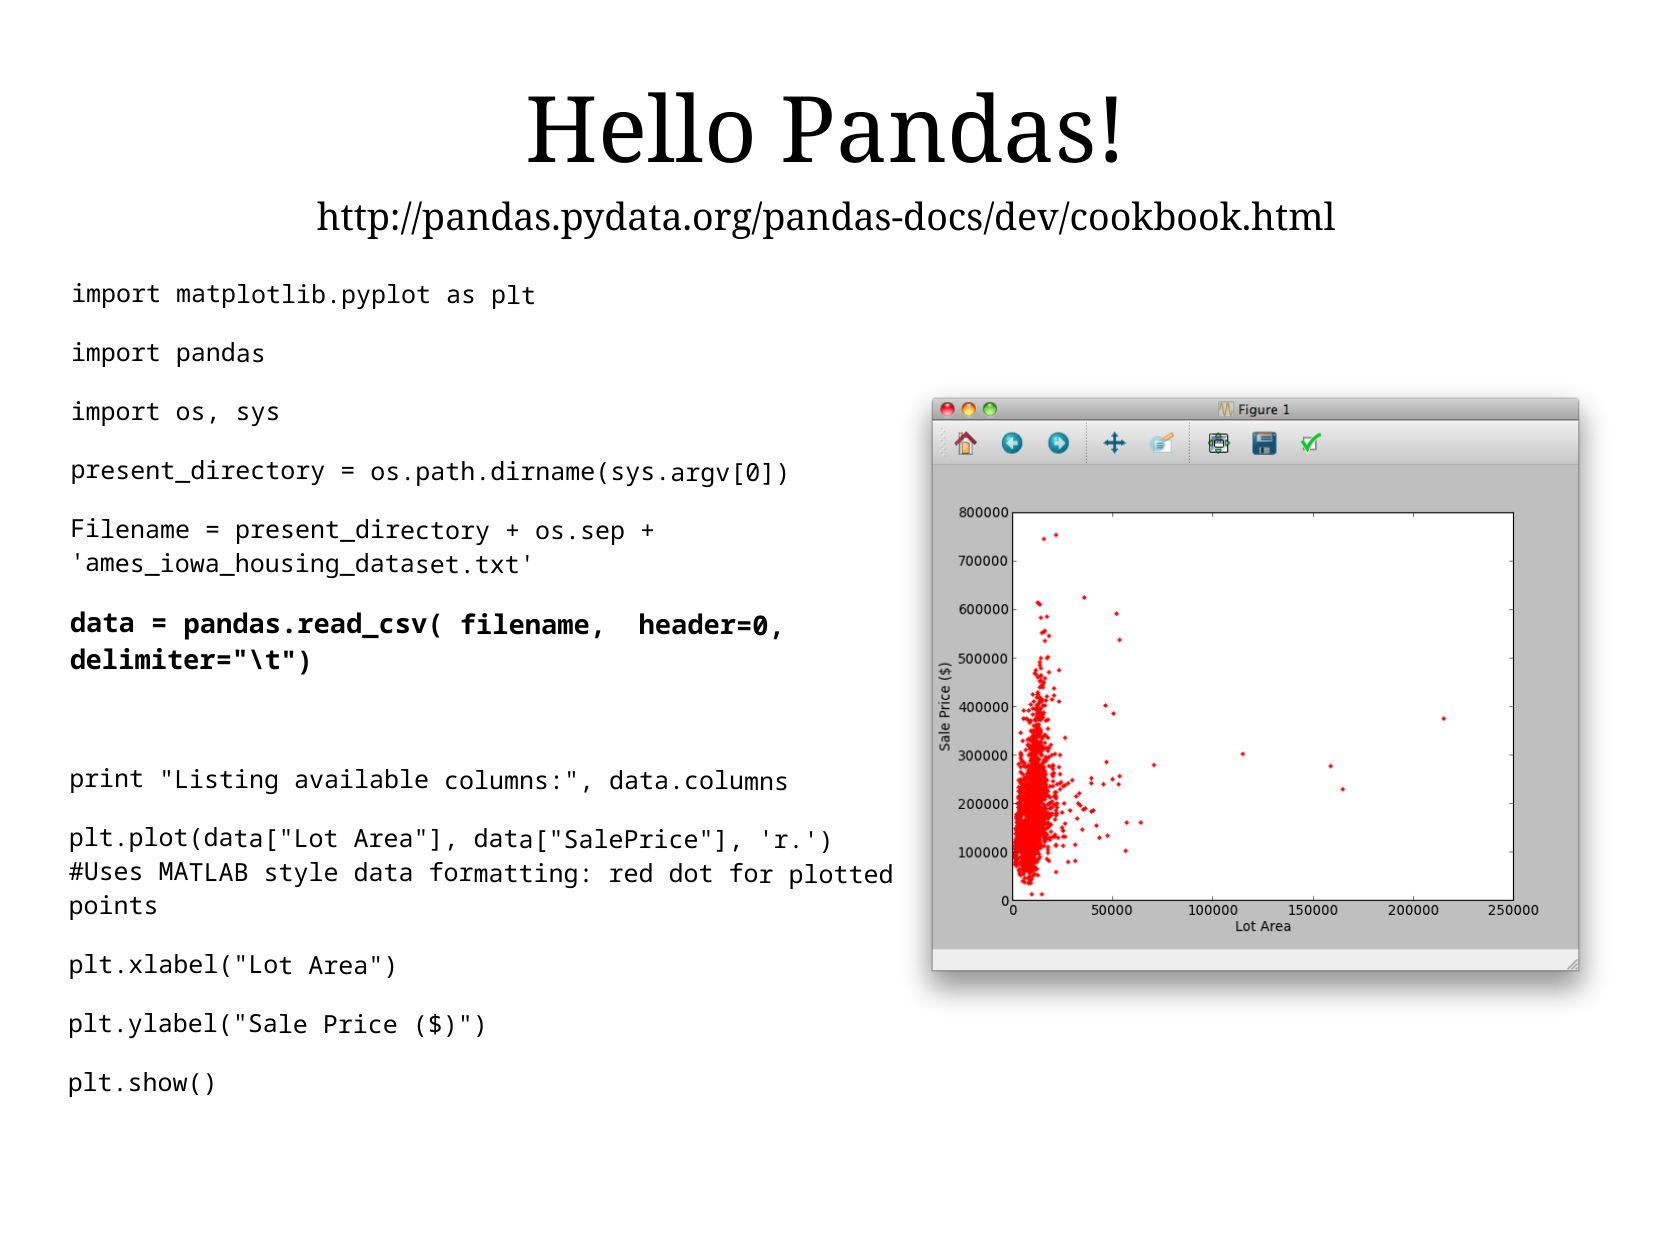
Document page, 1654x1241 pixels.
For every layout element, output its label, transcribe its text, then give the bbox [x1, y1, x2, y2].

title Hello Pandas! http://pandas.pydata.org/pandas-docs/dev/cookbook.html [82, 49, 1571, 257]
picture [914, 373, 1619, 1026]
text_box import matplotlib.pyplot as plt import pandas import os, sys present_directory = os.path.dirname(sys.argv[0]) Filename = present_directory + os.sep + 'ames_iowa_housing_dataset.txt' data = pandas.read_csv( filename, header=0, delimiter="\t") print "Listing available columns:", data.columns plt.plot(data["Lot Area"], data["SalePrice"], 'r.') #Uses MATLAB style data formatting: red dot for plotted points plt.xlabel("Lot Area") plt.ylabel("Sale Price ($)") plt.show() [53, 268, 917, 1128]
